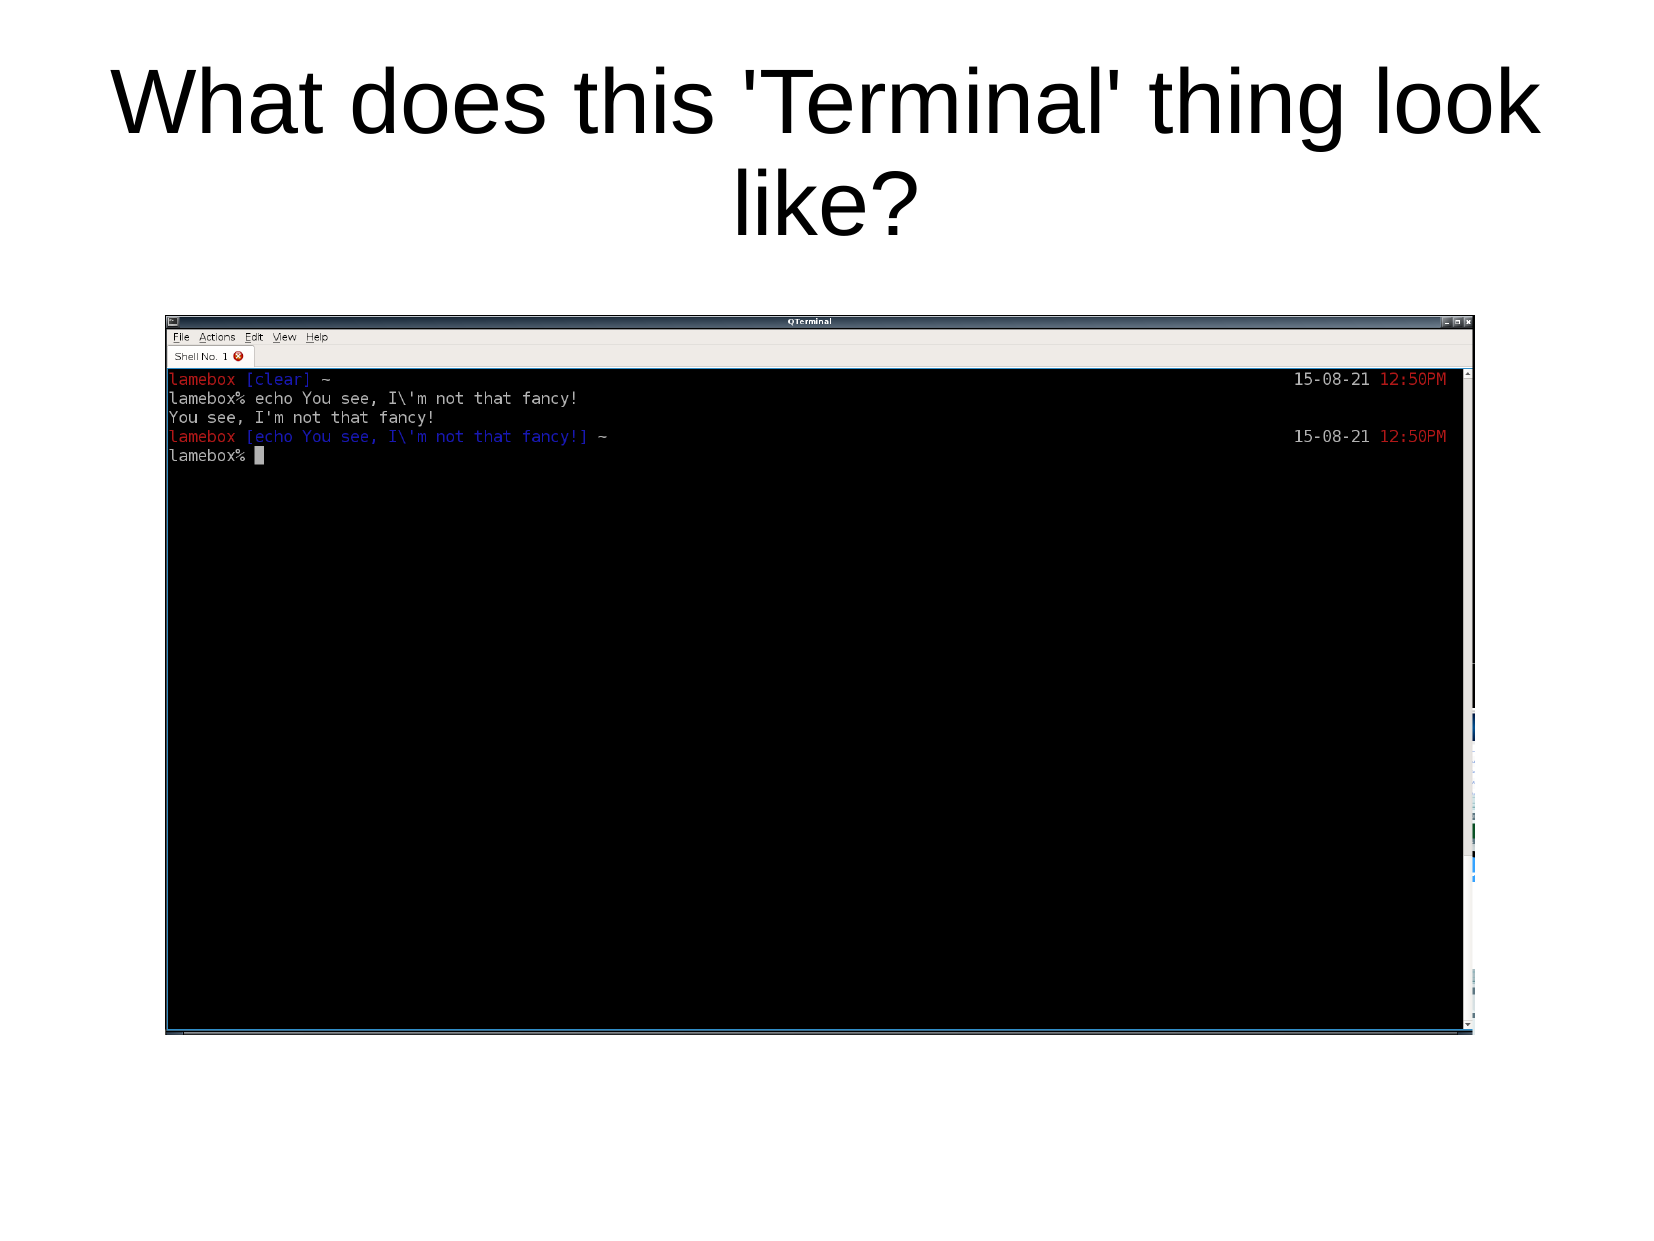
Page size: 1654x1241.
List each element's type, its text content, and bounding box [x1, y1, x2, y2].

picture [165, 315, 1475, 1036]
title What does this 'Terminal' thing look like? [82, 49, 1571, 257]
